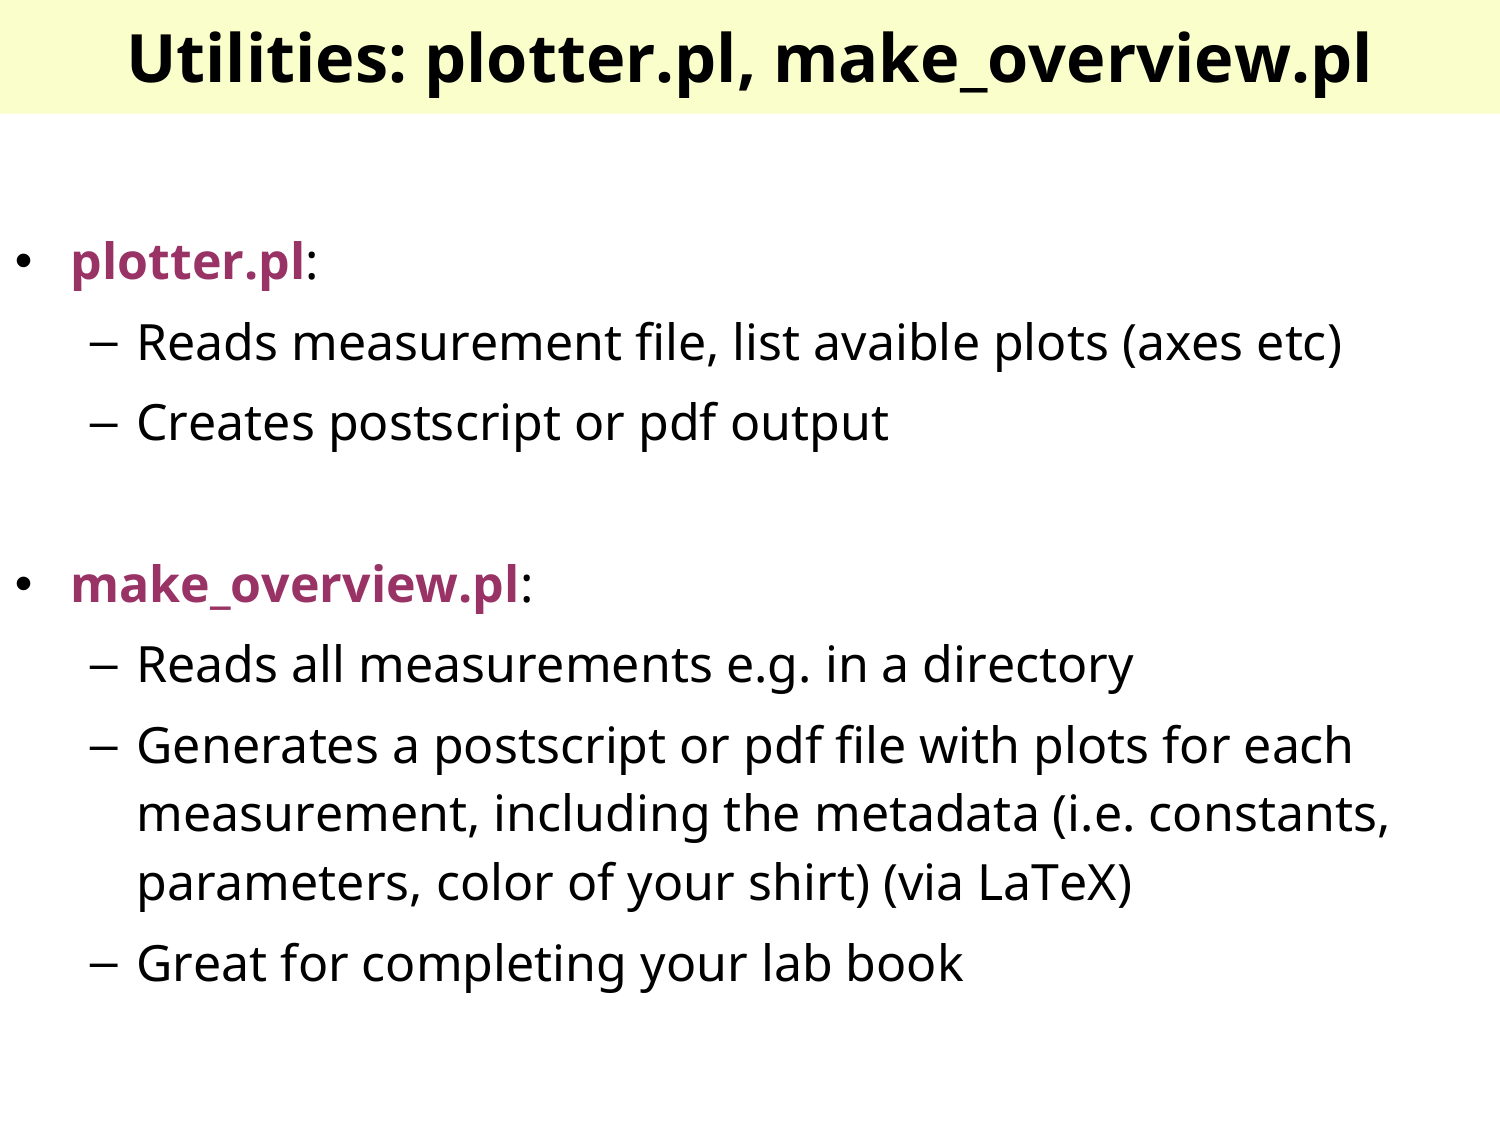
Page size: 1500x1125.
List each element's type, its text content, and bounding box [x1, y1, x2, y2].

list plotter.pl: Reads measurement file, list avaible plots (axes etc) Creates postscript or pdf output make_overview.pl: Reads all measurements e.g. in a directory Generates a postscript or pdf file with plots for each measurement, including the metadata (i.e. constants, parameters, color of your shirt) (via LaTeX) Great for completing your lab book [0, 137, 1500, 1125]
title Utilities: plotter.pl, make_overview.pl [0, 0, 1500, 114]
